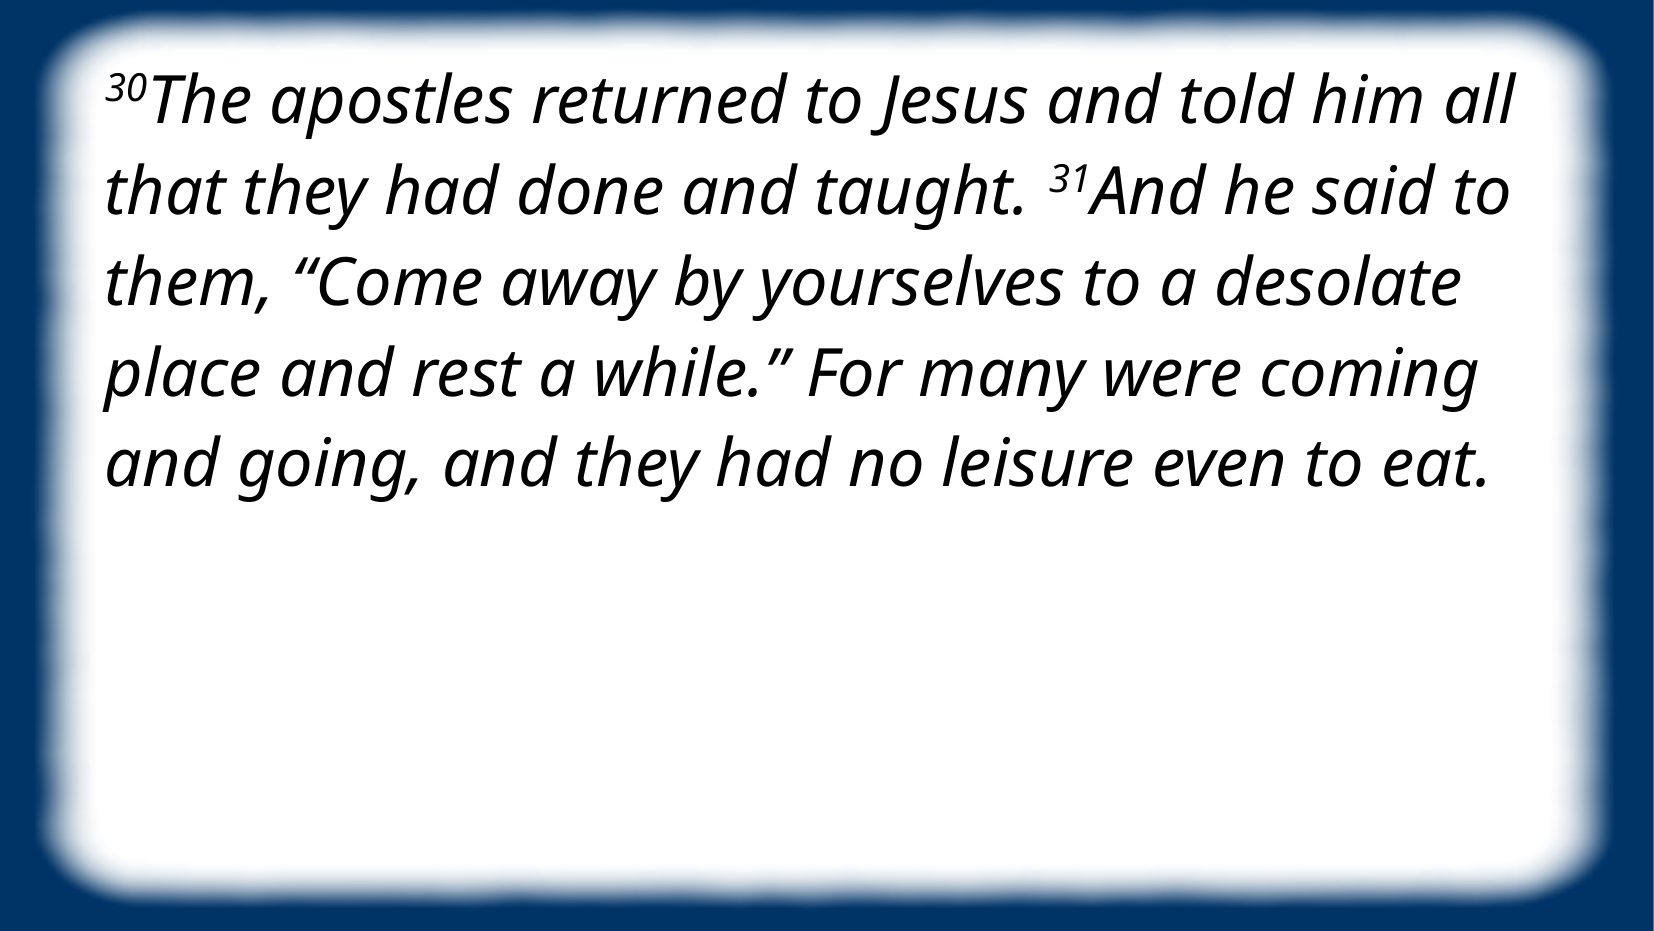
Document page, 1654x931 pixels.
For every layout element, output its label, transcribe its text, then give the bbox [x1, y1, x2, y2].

picture [0, 0, 1654, 931]
text_box 30The apostles returned to Jesus and told him all that they had done and taught. 31And he said to them, “Come away by yourselves to a desolate place and rest a while.” For many were coming and going, and they had no leisure even to eat. [90, 45, 1576, 504]
